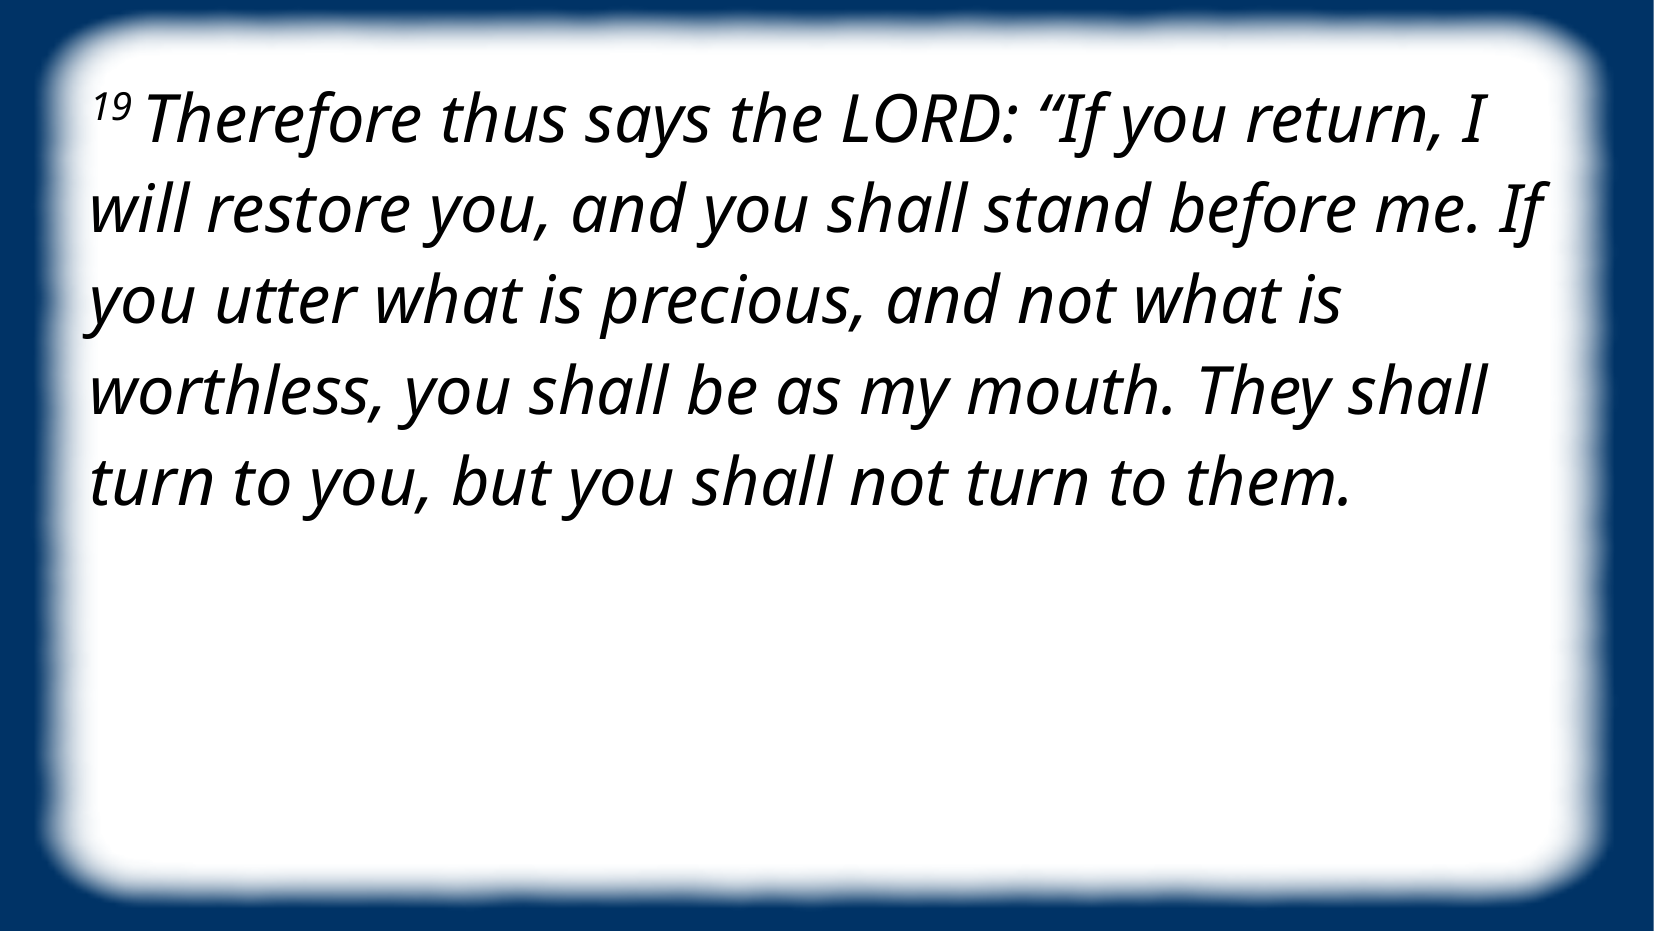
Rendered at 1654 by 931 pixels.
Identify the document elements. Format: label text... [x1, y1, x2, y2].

text_box 19 Therefore thus says the LORD: “If you return, I will restore you, and you shall stand before me. If you utter what is precious, and not what is worthless, you shall be as my mouth. They shall turn to you, but you shall not turn to them. [75, 63, 1576, 523]
picture [0, 0, 1654, 931]
